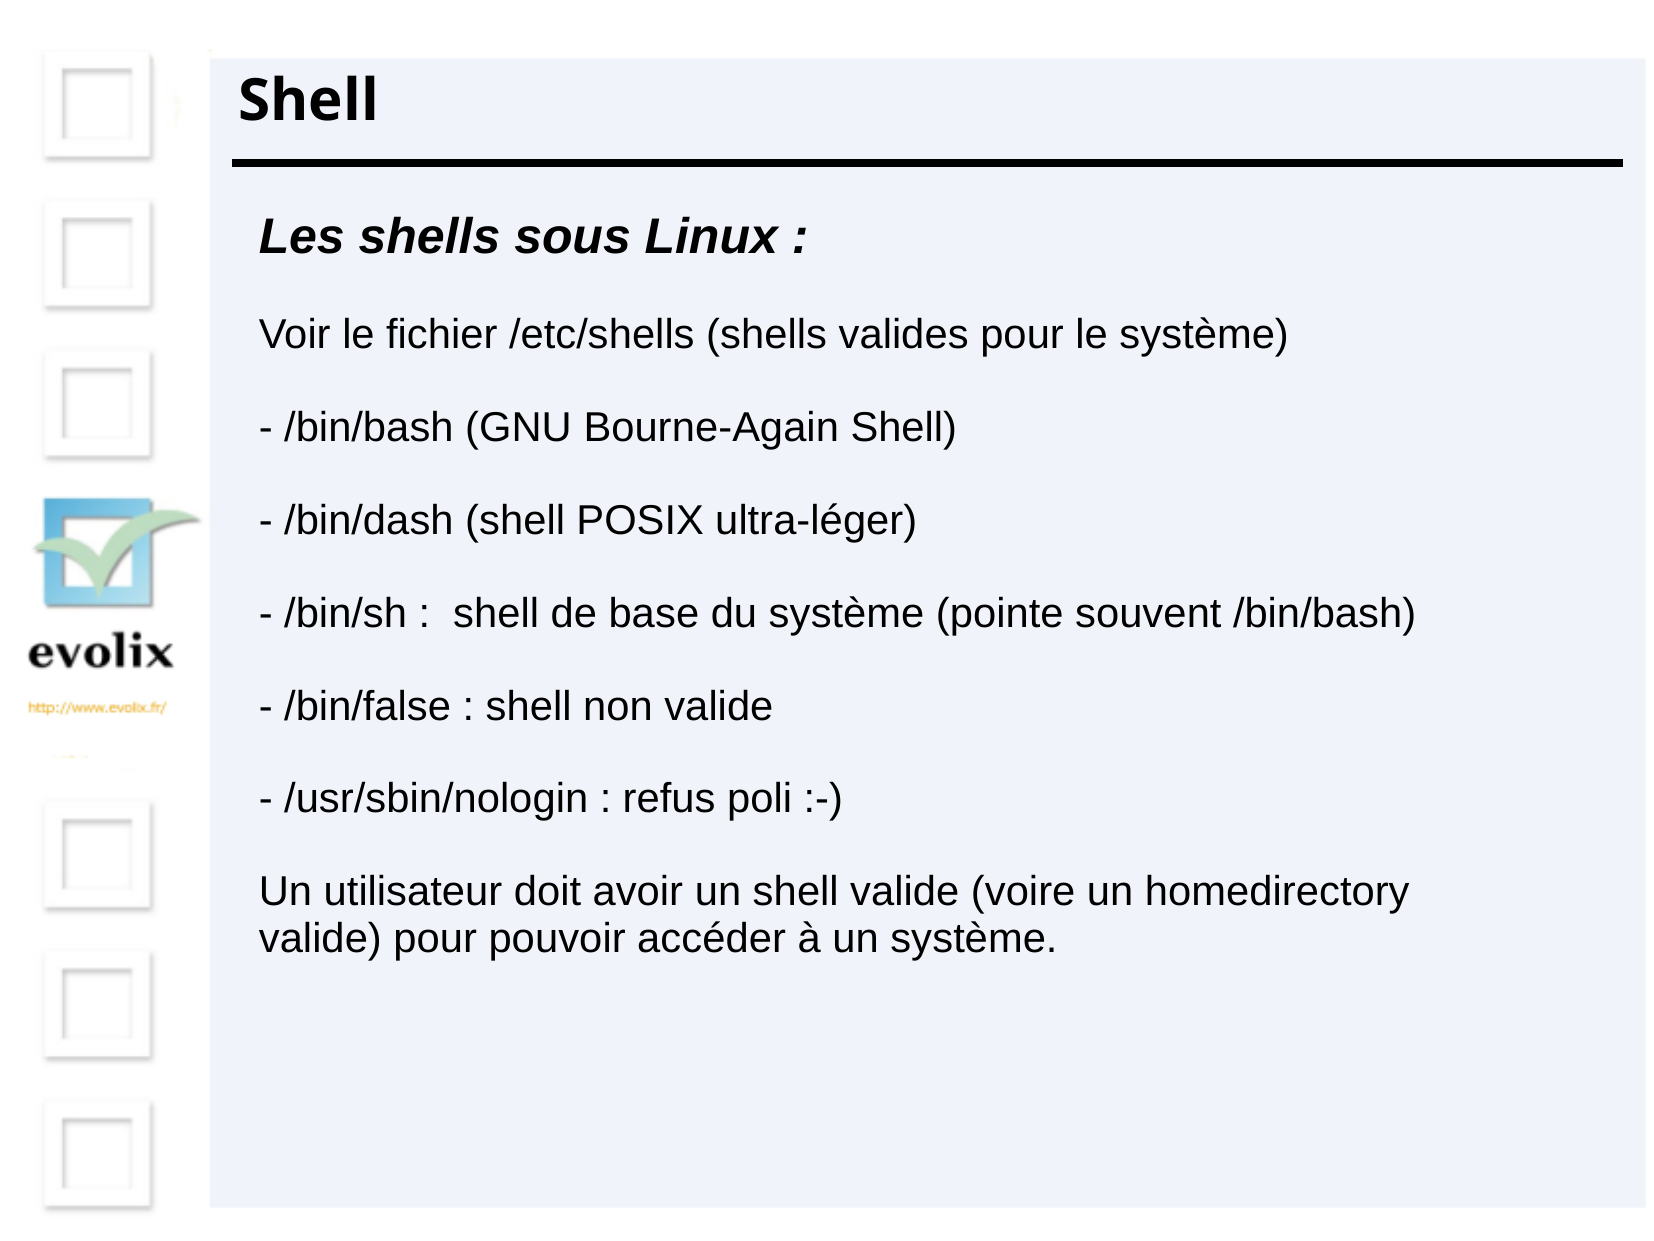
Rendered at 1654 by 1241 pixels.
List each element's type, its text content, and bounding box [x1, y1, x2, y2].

title Shell [238, 0, 1530, 196]
picture [0, 49, 1654, 1218]
text_box Les shells sous Linux : Voir le fichier /etc/shells (shells valides pour le système) - /bin/bash (GNU Bourne-Again Shell) - /bin/dash (shell POSIX ultra-léger) - /bin/sh : shell de base du système (pointe souvent /bin/bash) - /bin/false : shell non valide - /usr/sbin/nologin : refus poli :-) Un utilisateur doit avoir un shell valide (voire un homedirectory valide) pour pouvoir accéder à un système. [244, 200, 1477, 969]
